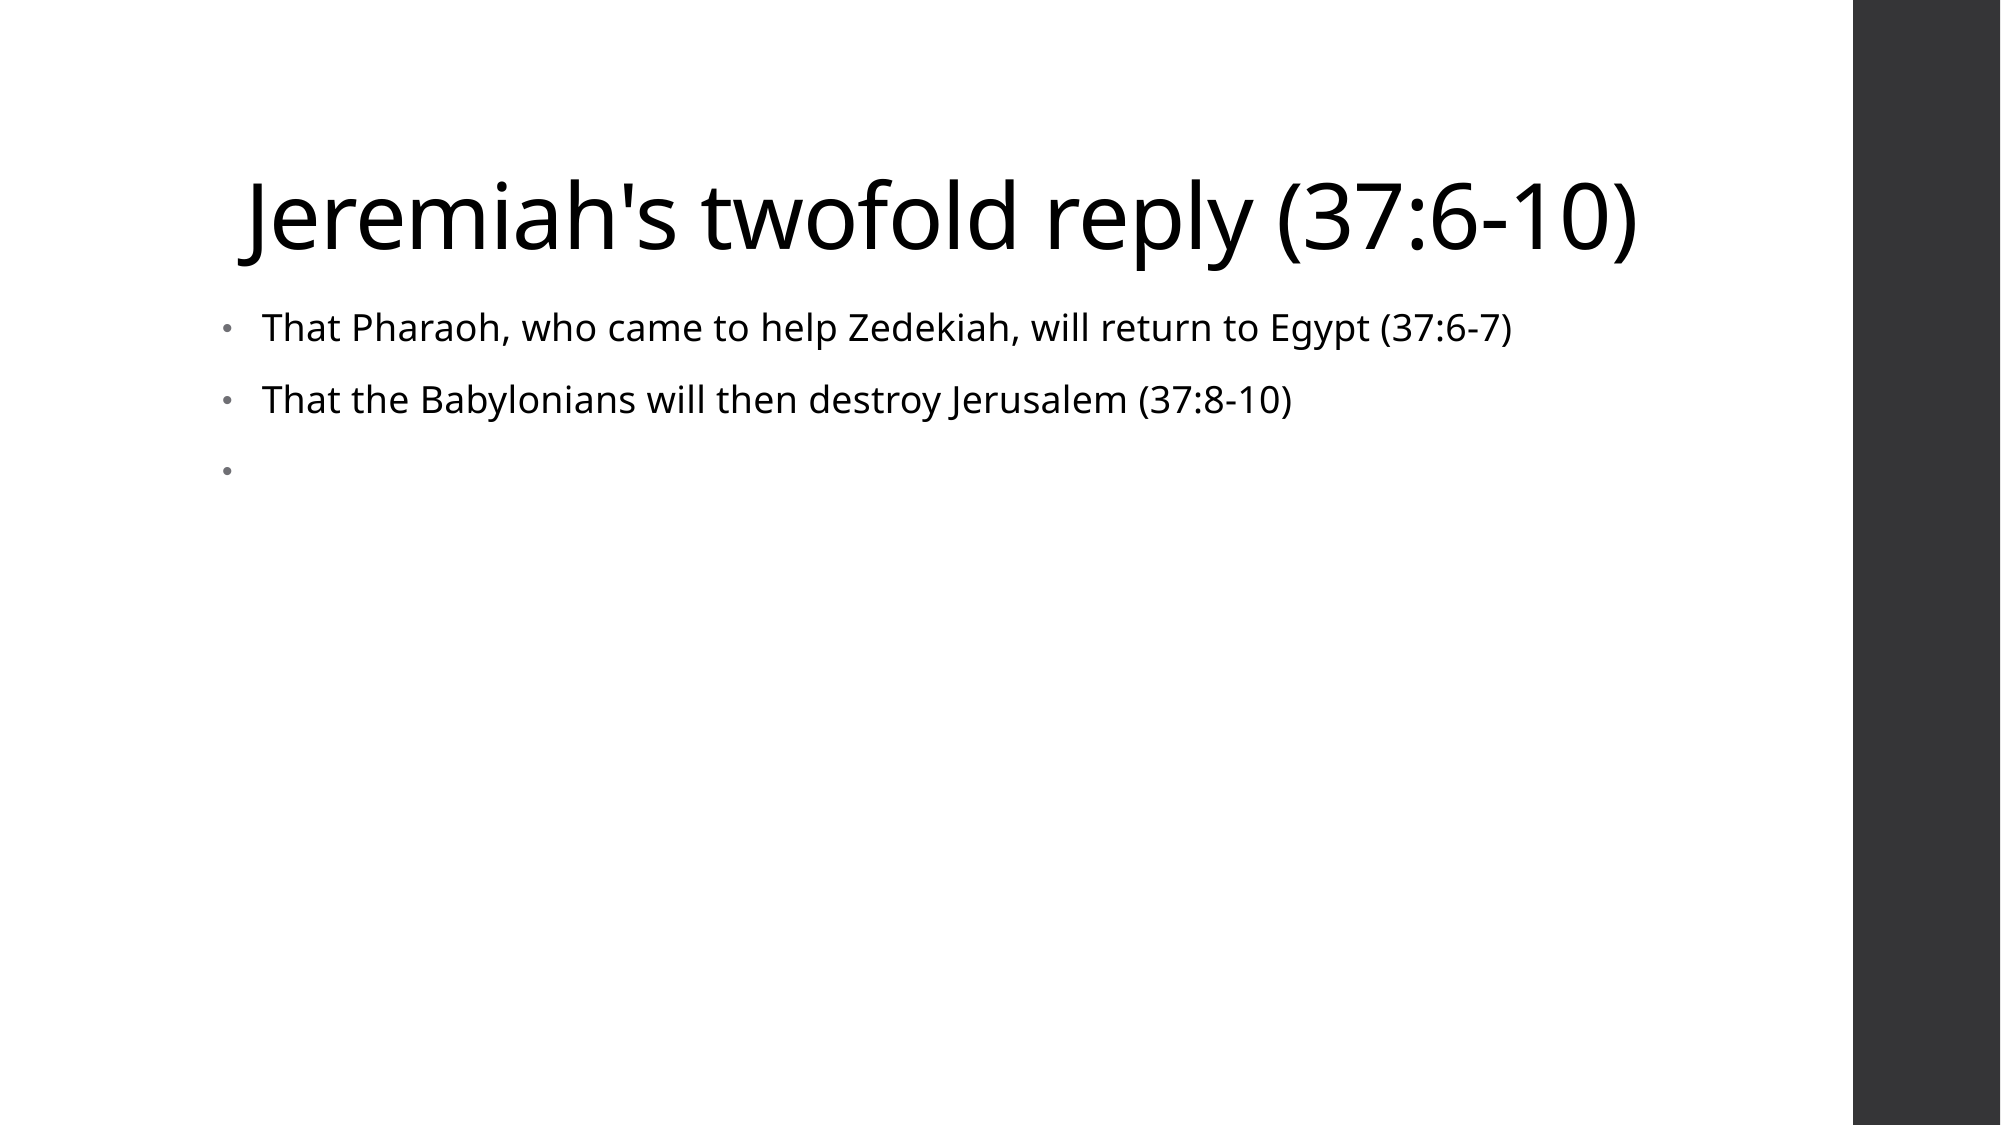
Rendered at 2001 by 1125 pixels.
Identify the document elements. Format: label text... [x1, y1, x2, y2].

list That Pharaoh, who came to help Zedekiah, will return to Egypt (37:6-7) That the Babylonians will then destroy Jerusalem (37:8-10) [206, 299, 1617, 1014]
title Jeremiah's twofold reply (37:6-10) [206, 60, 1797, 278]
